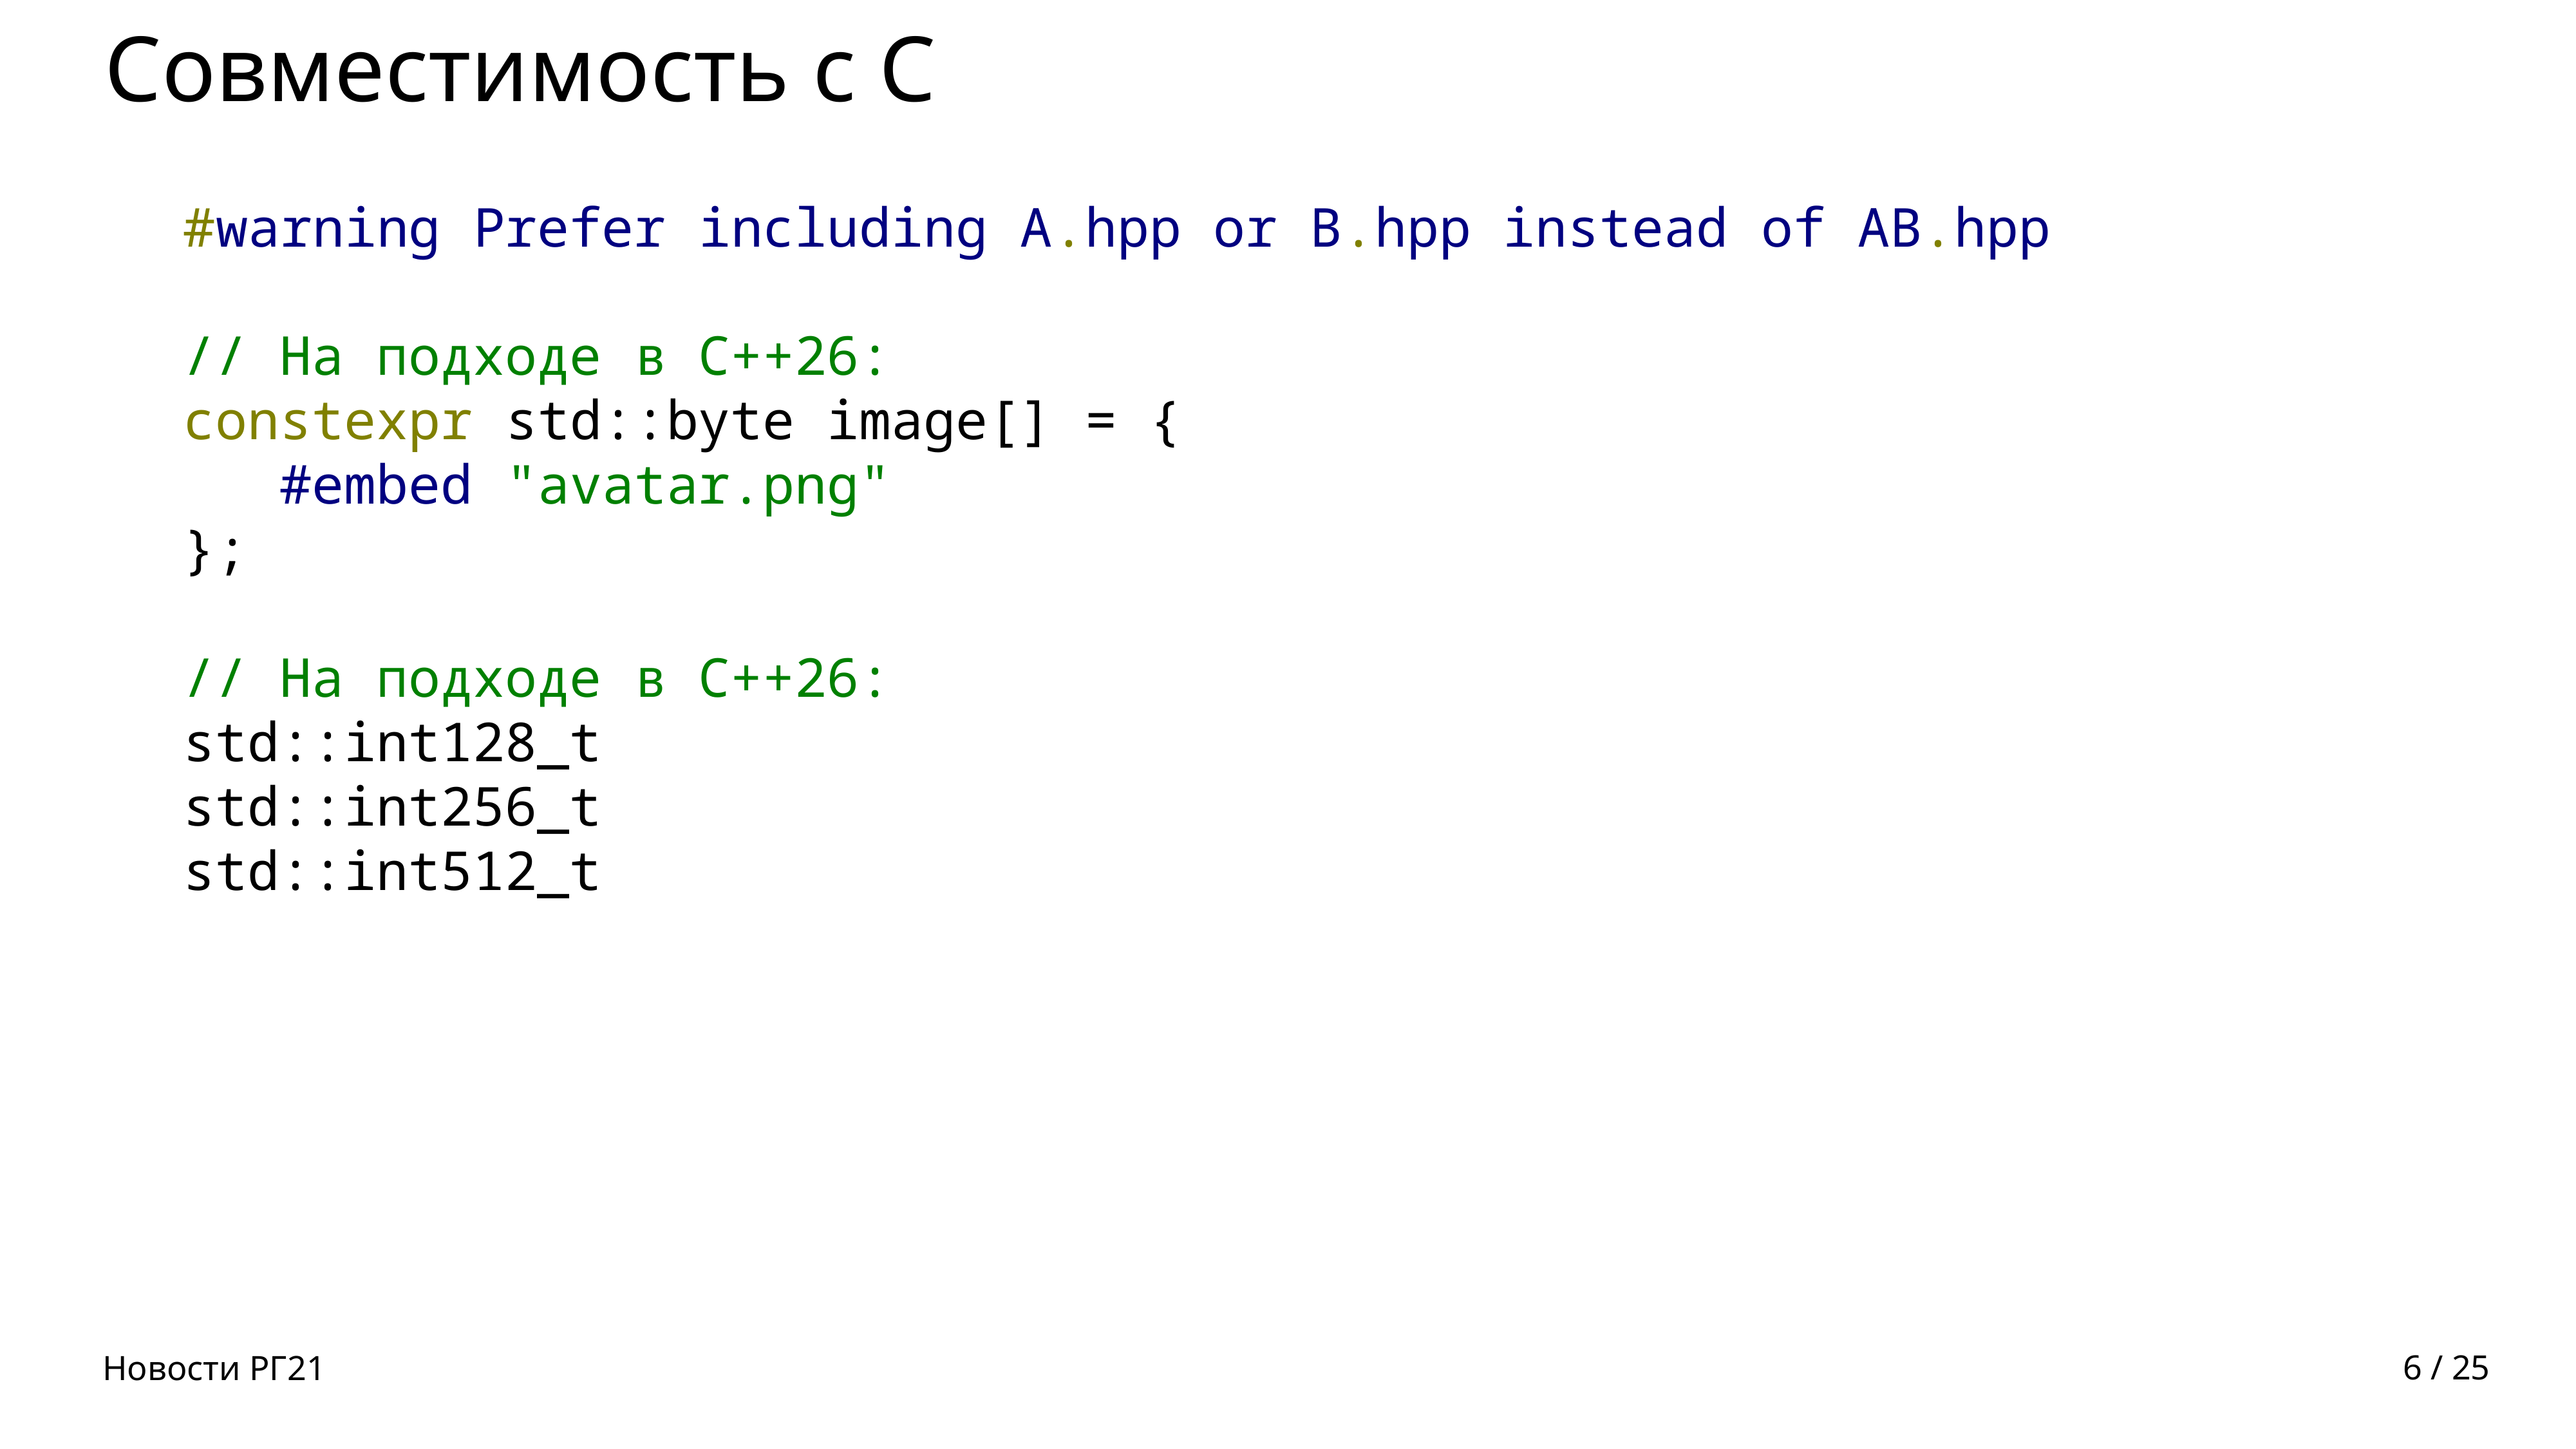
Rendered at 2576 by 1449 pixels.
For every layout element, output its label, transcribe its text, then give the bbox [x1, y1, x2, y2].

text_box #warning Prefer including A.hpp or B.hpp instead of AB.hpp // На подходе в C++26: constexpr std::byte image[] = { #embed "avatar.png" }; // На подходе в C++26: std::int128_t std::int256_t std::int512_t [174, 188, 2410, 1259]
list Новости РГ21 [93, 1338, 1190, 1393]
list <number> / 25 [1403, 1338, 2500, 1393]
title Совместимость с C [95, 19, 2576, 155]
